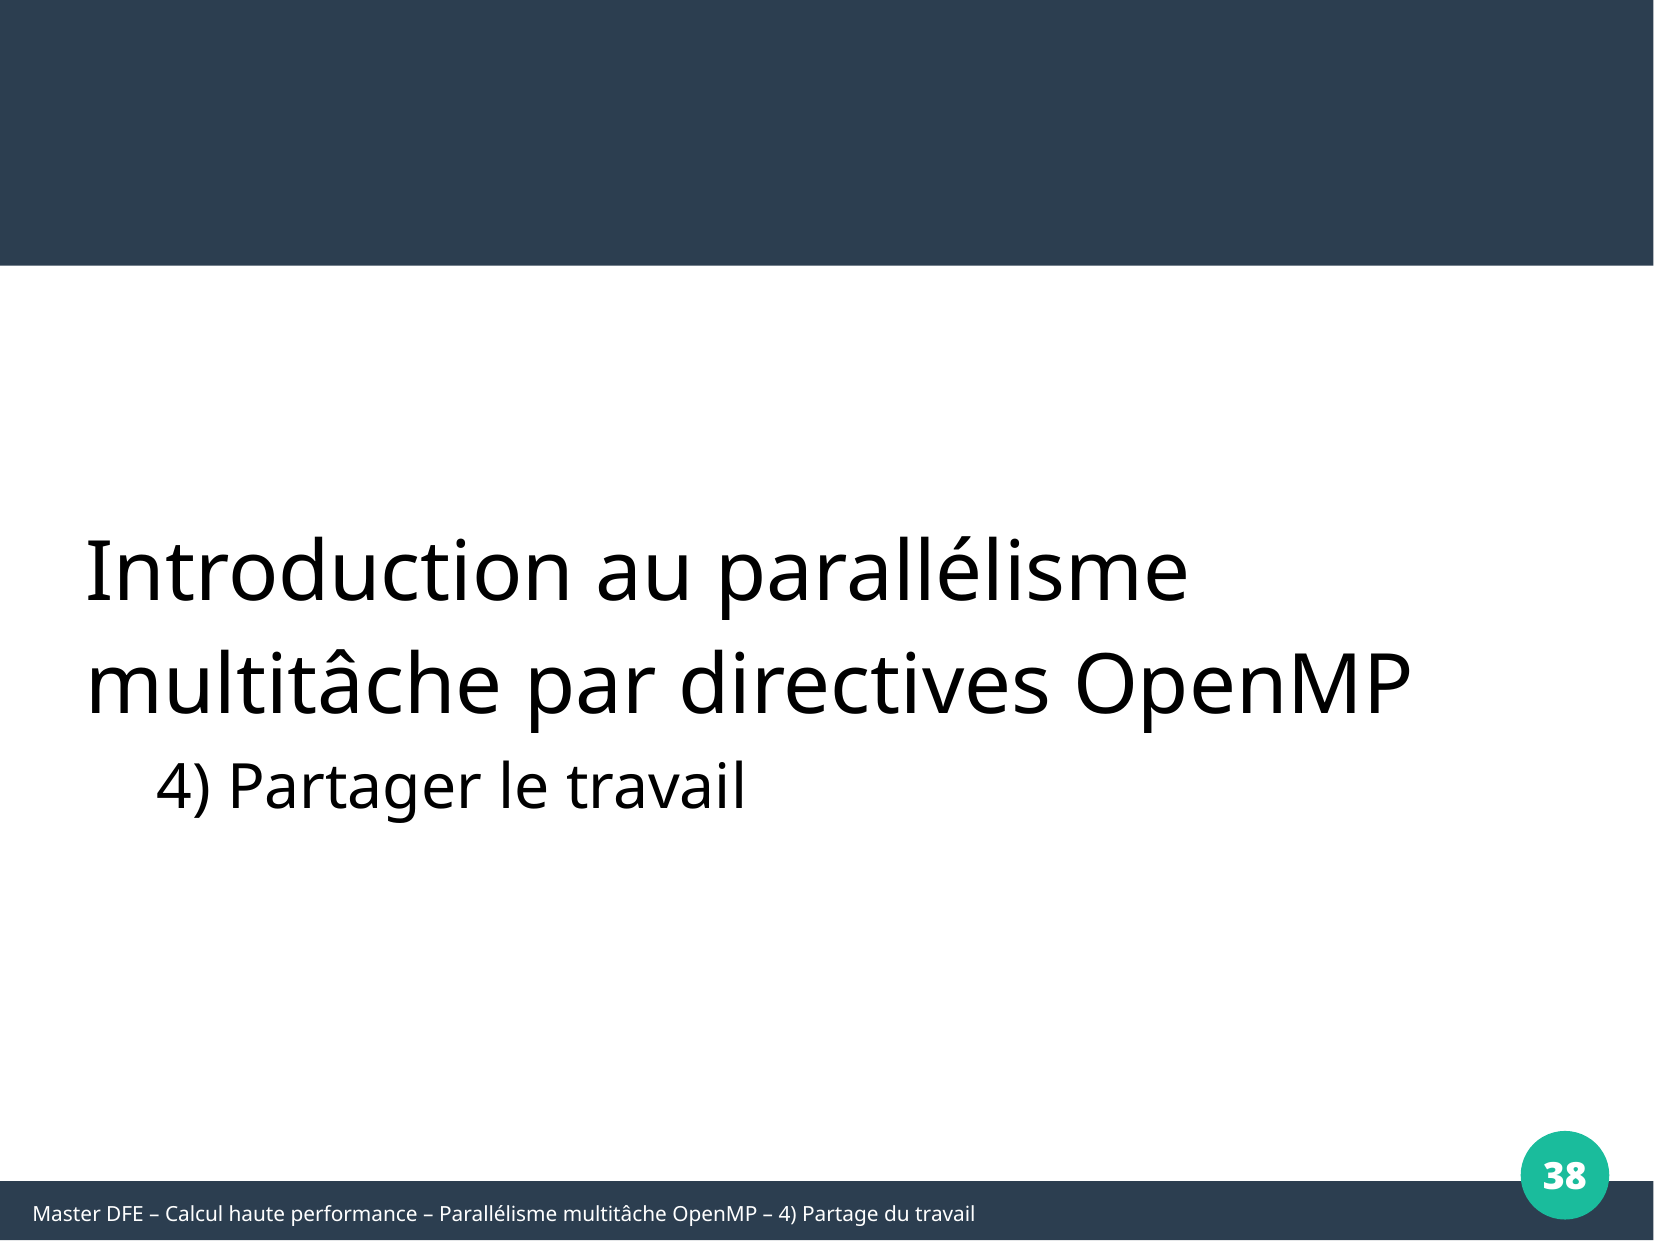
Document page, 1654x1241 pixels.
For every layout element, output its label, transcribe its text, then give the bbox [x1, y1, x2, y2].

text_box Master DFE – Calcul haute performance – Parallélisme multitâche OpenMP – 4) Partage du travail [17, 1191, 1436, 1235]
text_box 4) Partager le travail [141, 734, 1607, 869]
text_box Introduction au parallélisme multitâche par directives OpenMP [70, 503, 1583, 745]
